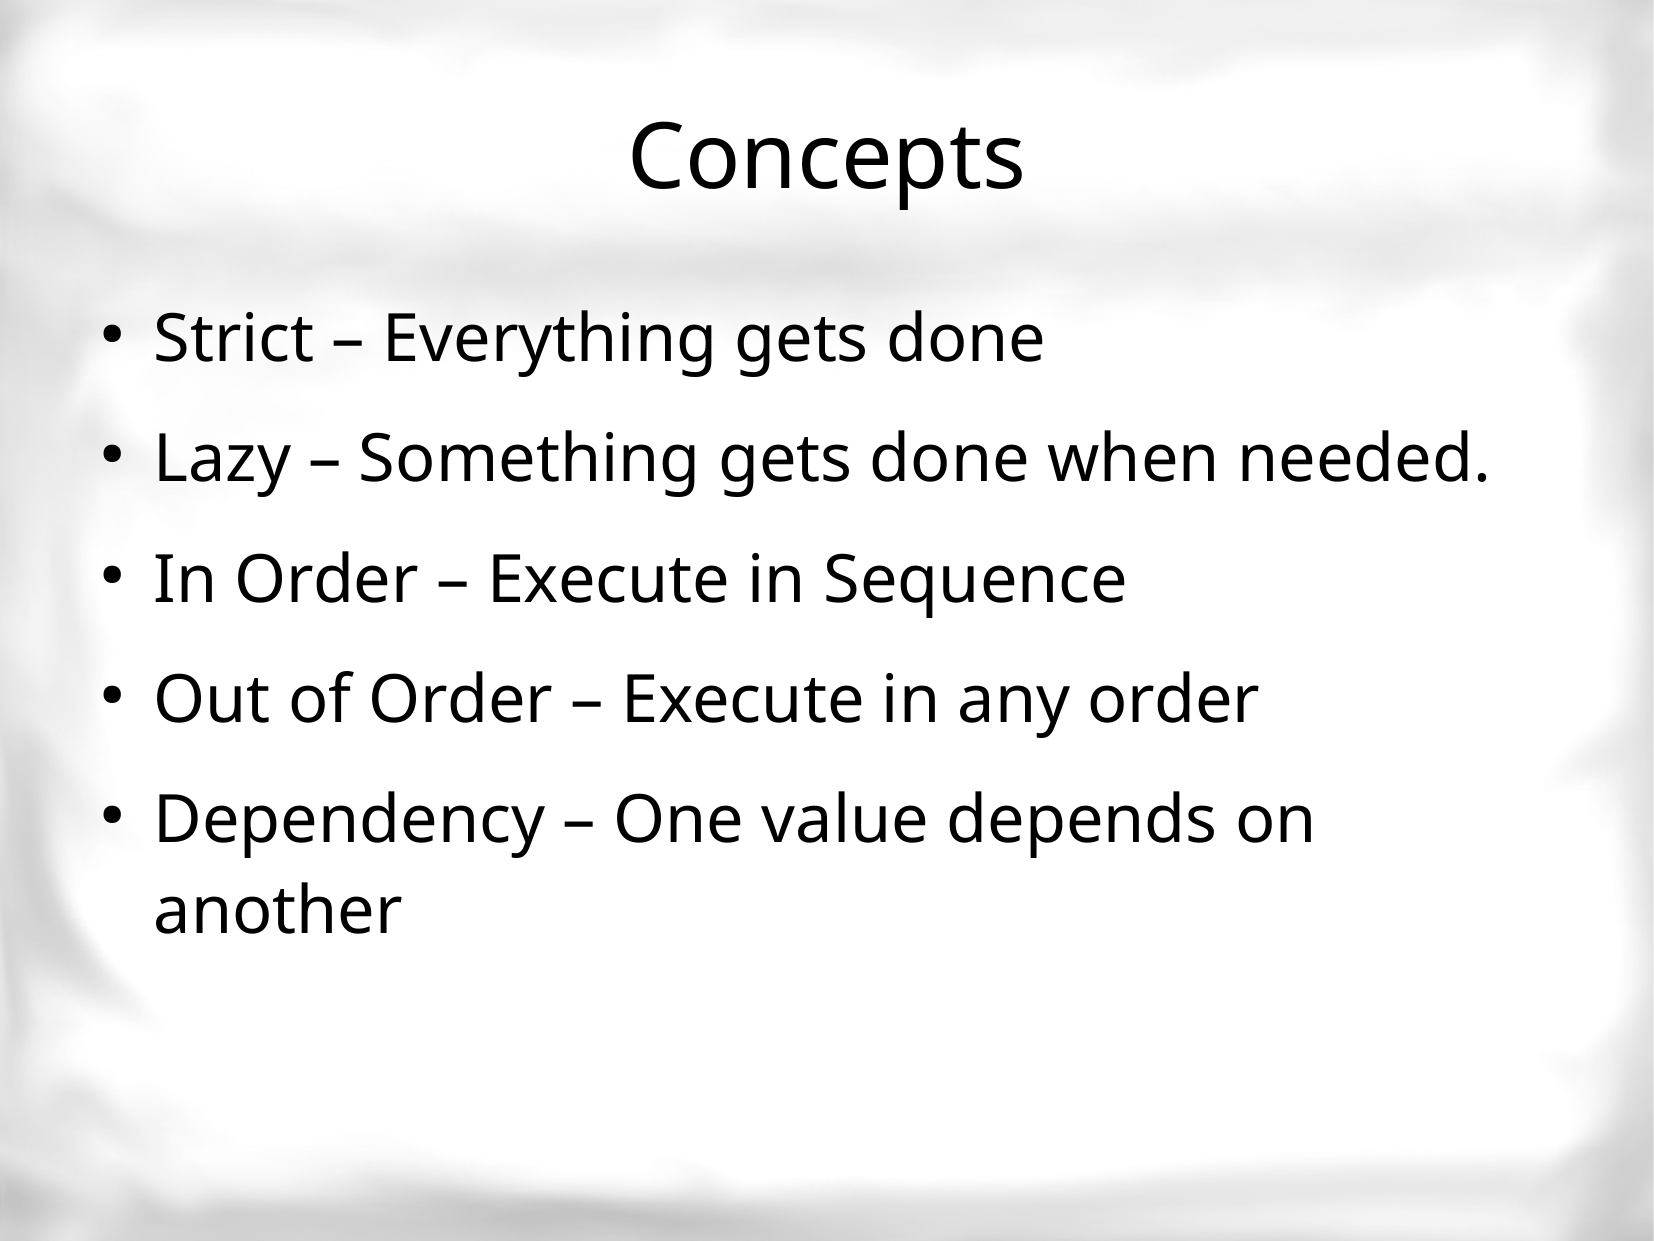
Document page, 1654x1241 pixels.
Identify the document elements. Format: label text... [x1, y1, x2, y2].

title Concepts [82, 49, 1571, 257]
picture [0, 0, 1654, 1241]
list Strict – Everything gets done Lazy – Something gets done when needed. In Order – Execute in Sequence Out of Order – Execute in any order Dependency – One value depends on another [82, 290, 1538, 1010]
